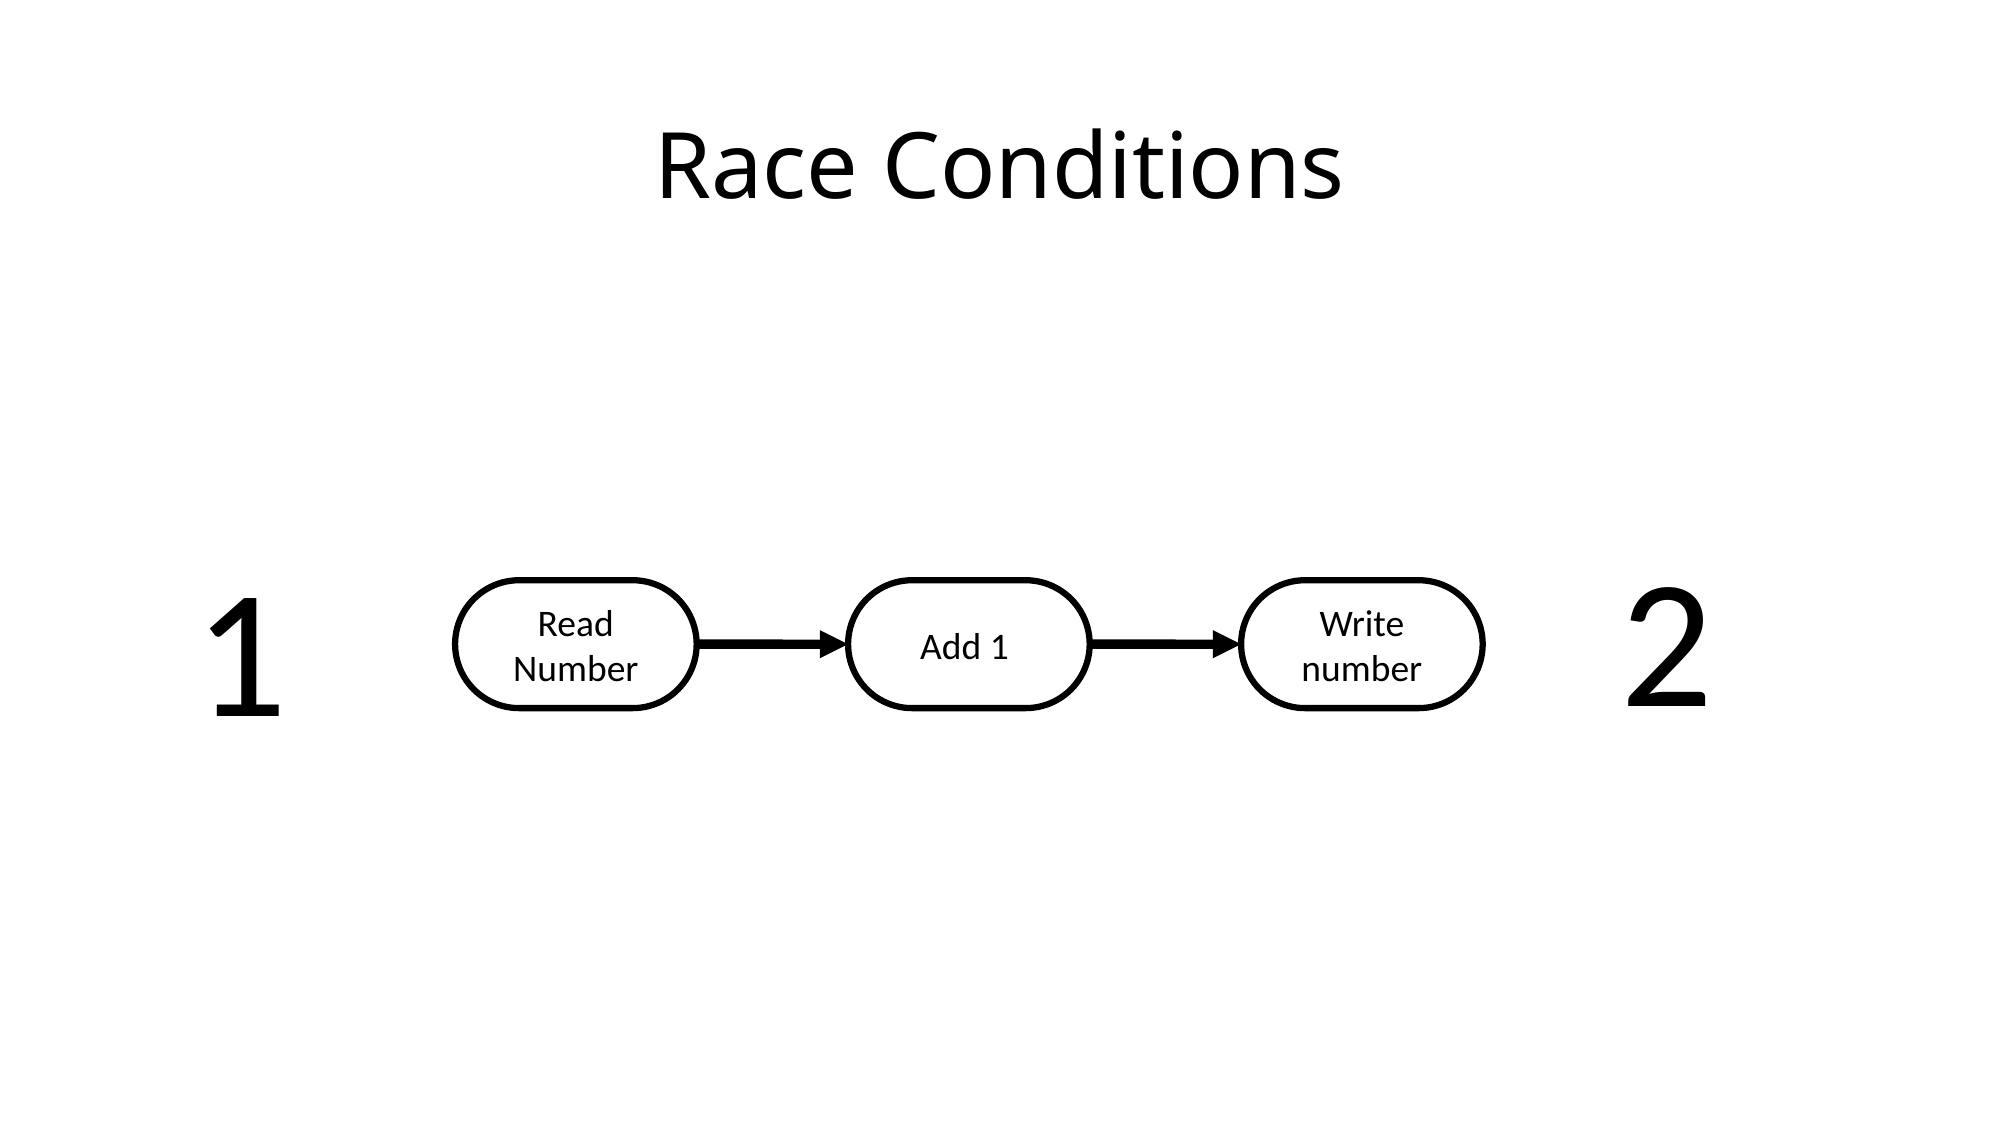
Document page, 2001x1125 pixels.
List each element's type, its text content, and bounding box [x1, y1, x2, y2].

text_box Read Number [455, 580, 697, 709]
text_box Add 1 [848, 580, 1090, 709]
title Race Conditions [137, 59, 1863, 278]
text_box 2 [1605, 516, 1806, 752]
text_box 1 [179, 525, 380, 761]
text_box Write number [1241, 580, 1483, 709]
